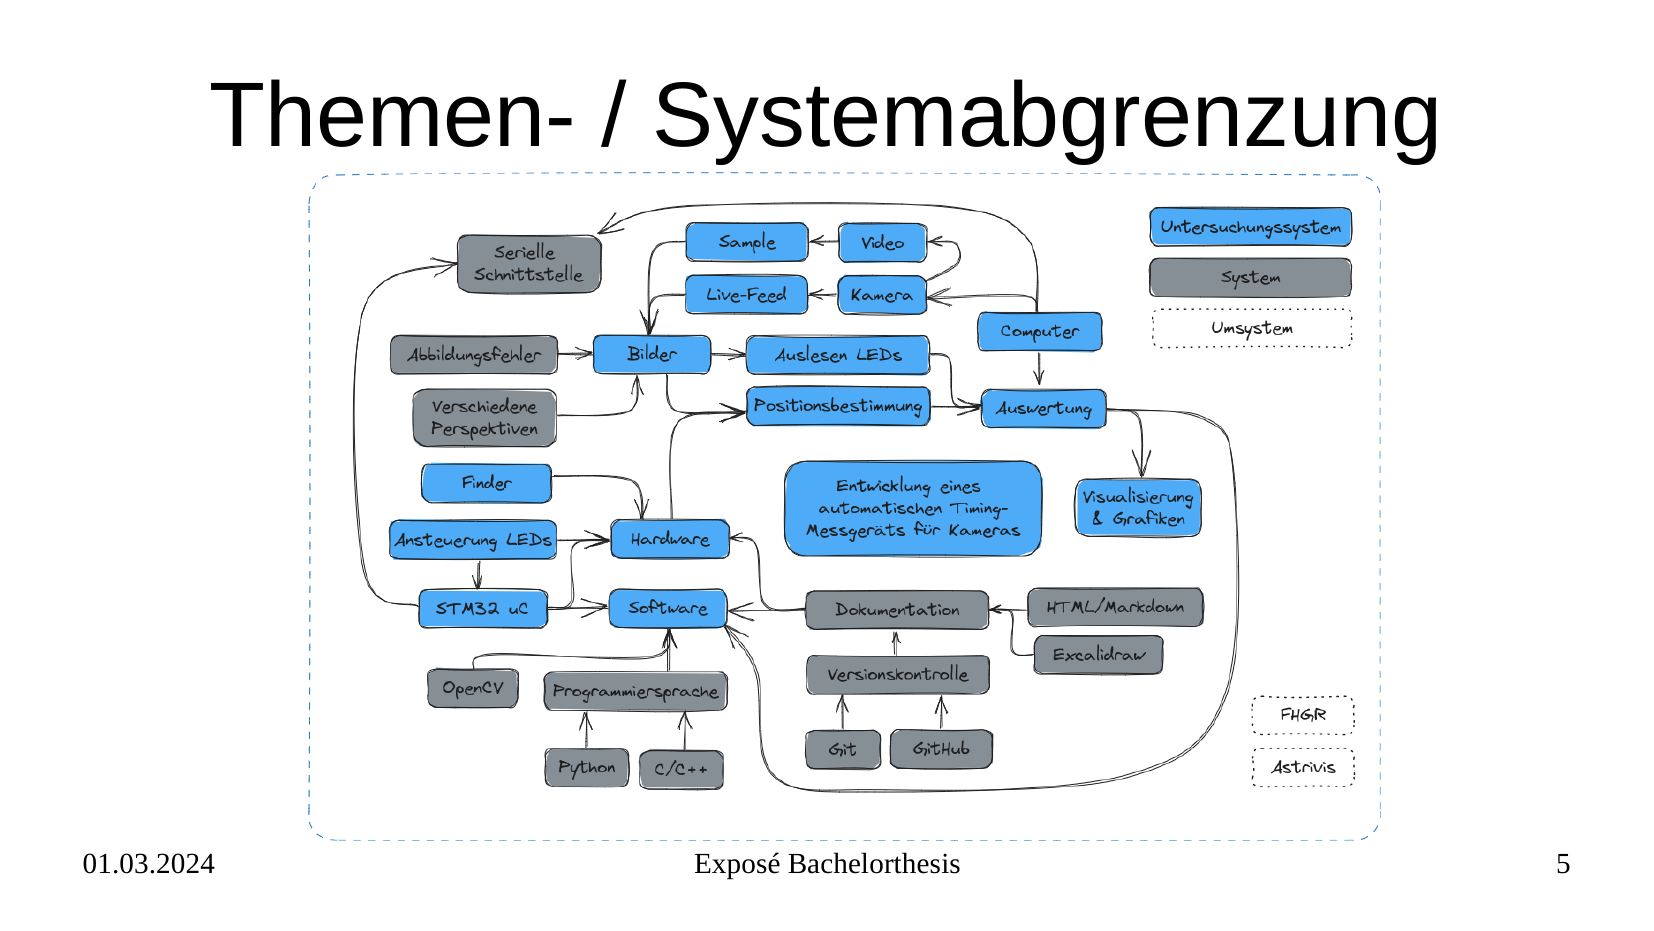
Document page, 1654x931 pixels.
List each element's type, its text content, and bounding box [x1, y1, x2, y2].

picture [300, 166, 1388, 848]
title Themen- / Systemabgrenzung [82, 37, 1571, 193]
